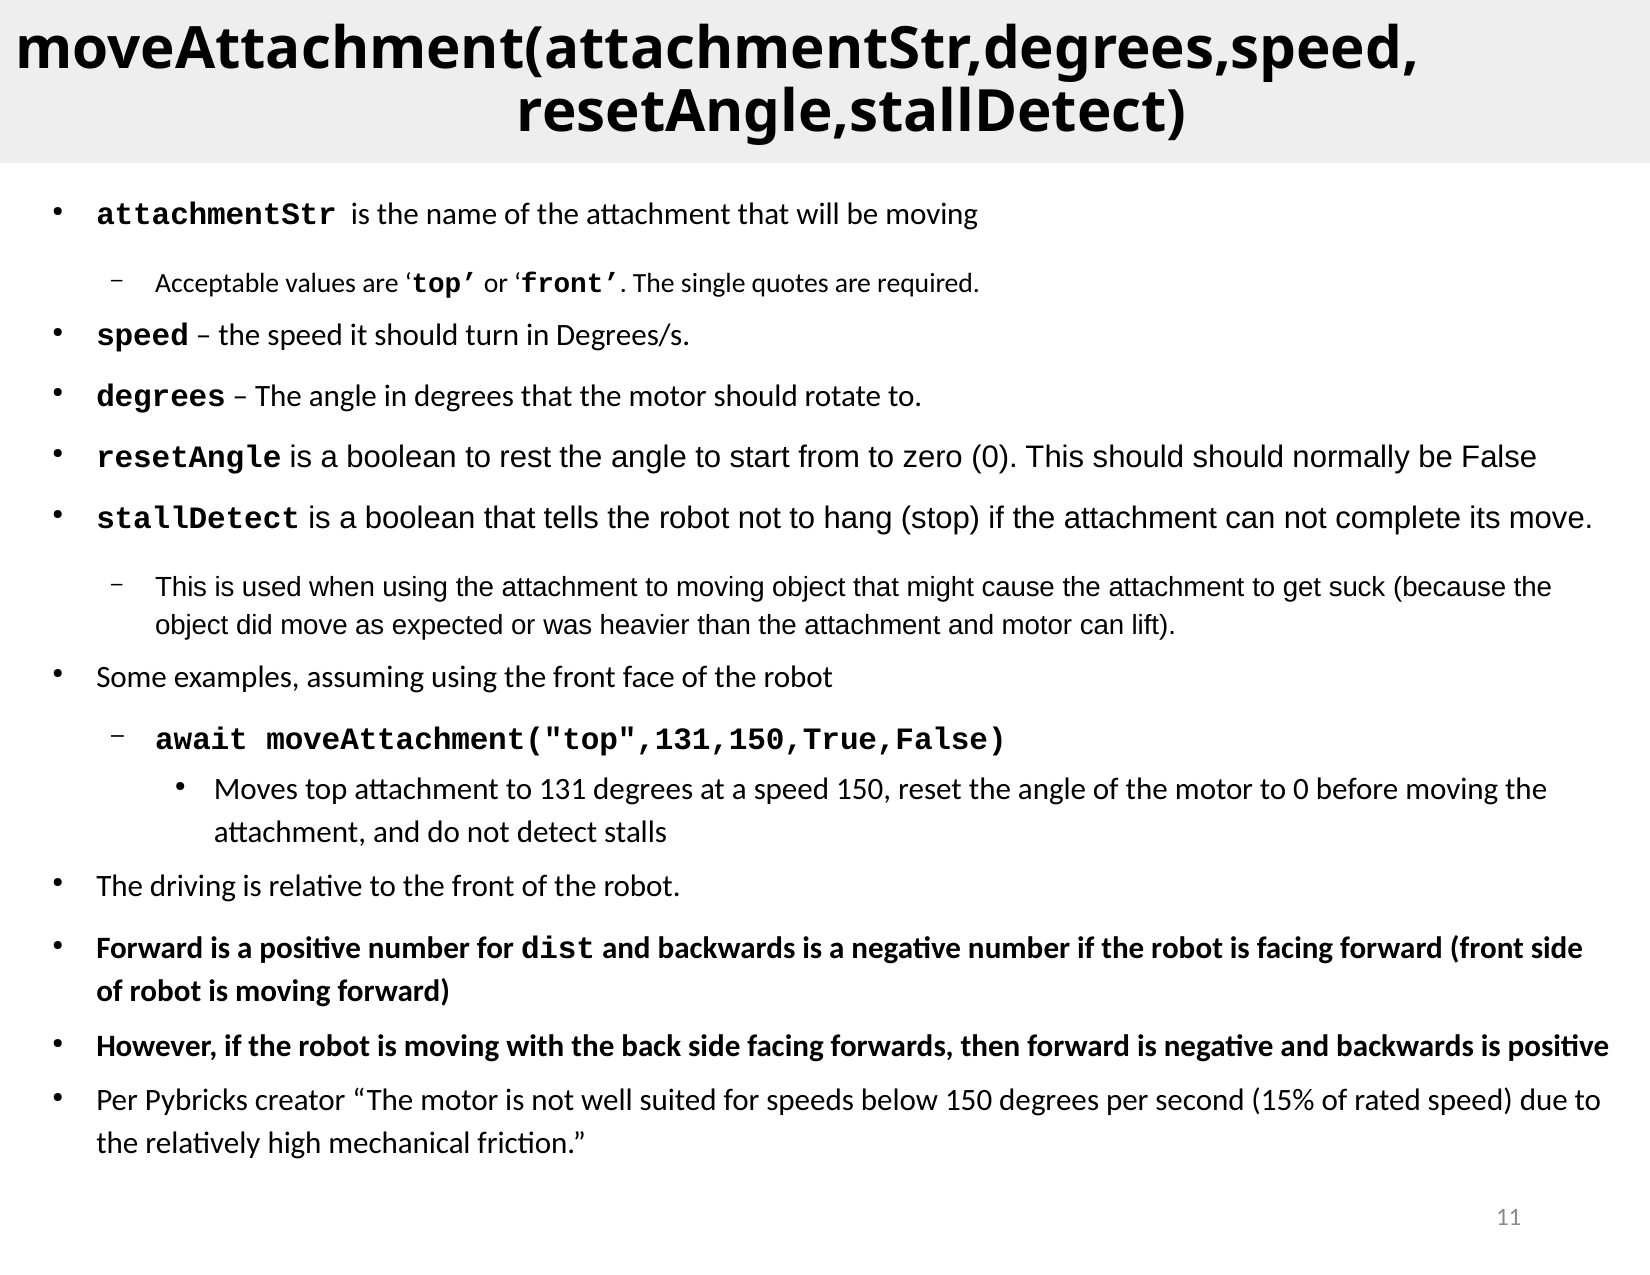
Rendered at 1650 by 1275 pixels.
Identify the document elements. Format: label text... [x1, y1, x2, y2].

list attachmentStr is the name of the attachment that will be moving Acceptable values are ‘top’ or ‘front’. The single quotes are required. speed – the speed it should turn in Degrees/s. degrees – The angle in degrees that the motor should rotate to. resetAngle is a boolean to rest the angle to start from to zero (0). This should should normally be False stallDetect is a boolean that tells the robot not to hang (stop) if the attachment can not complete its move. This is used when using the attachment to moving object that might cause the attachment to get suck (because the object did move as expected or was heavier than the attachment and motor can lift). Some examples, assuming using the front face of the robot await moveAttachment("top",131,150,True,False) Moves top attachment to 131 degrees at a speed 150, reset the angle of the motor to 0 before moving the attachment, and do not detect stalls The driving is relative to the front of the robot. Forward is a positive number for dist and backwards is a negative number if the robot is facing forward (front side of robot is moving forward) However, if the robot is moving with the back side facing forwards, then forward is negative and backwards is positive Per Pybricks creator “The motor is not well suited for speeds below 150 degrees per second (15% of rated speed) due to the relatively high mechanical friction.” [37, 187, 1613, 1238]
title moveAttachment(attachmentStr,degrees,speed, resetAngle,stallDetect) [0, 0, 1650, 163]
